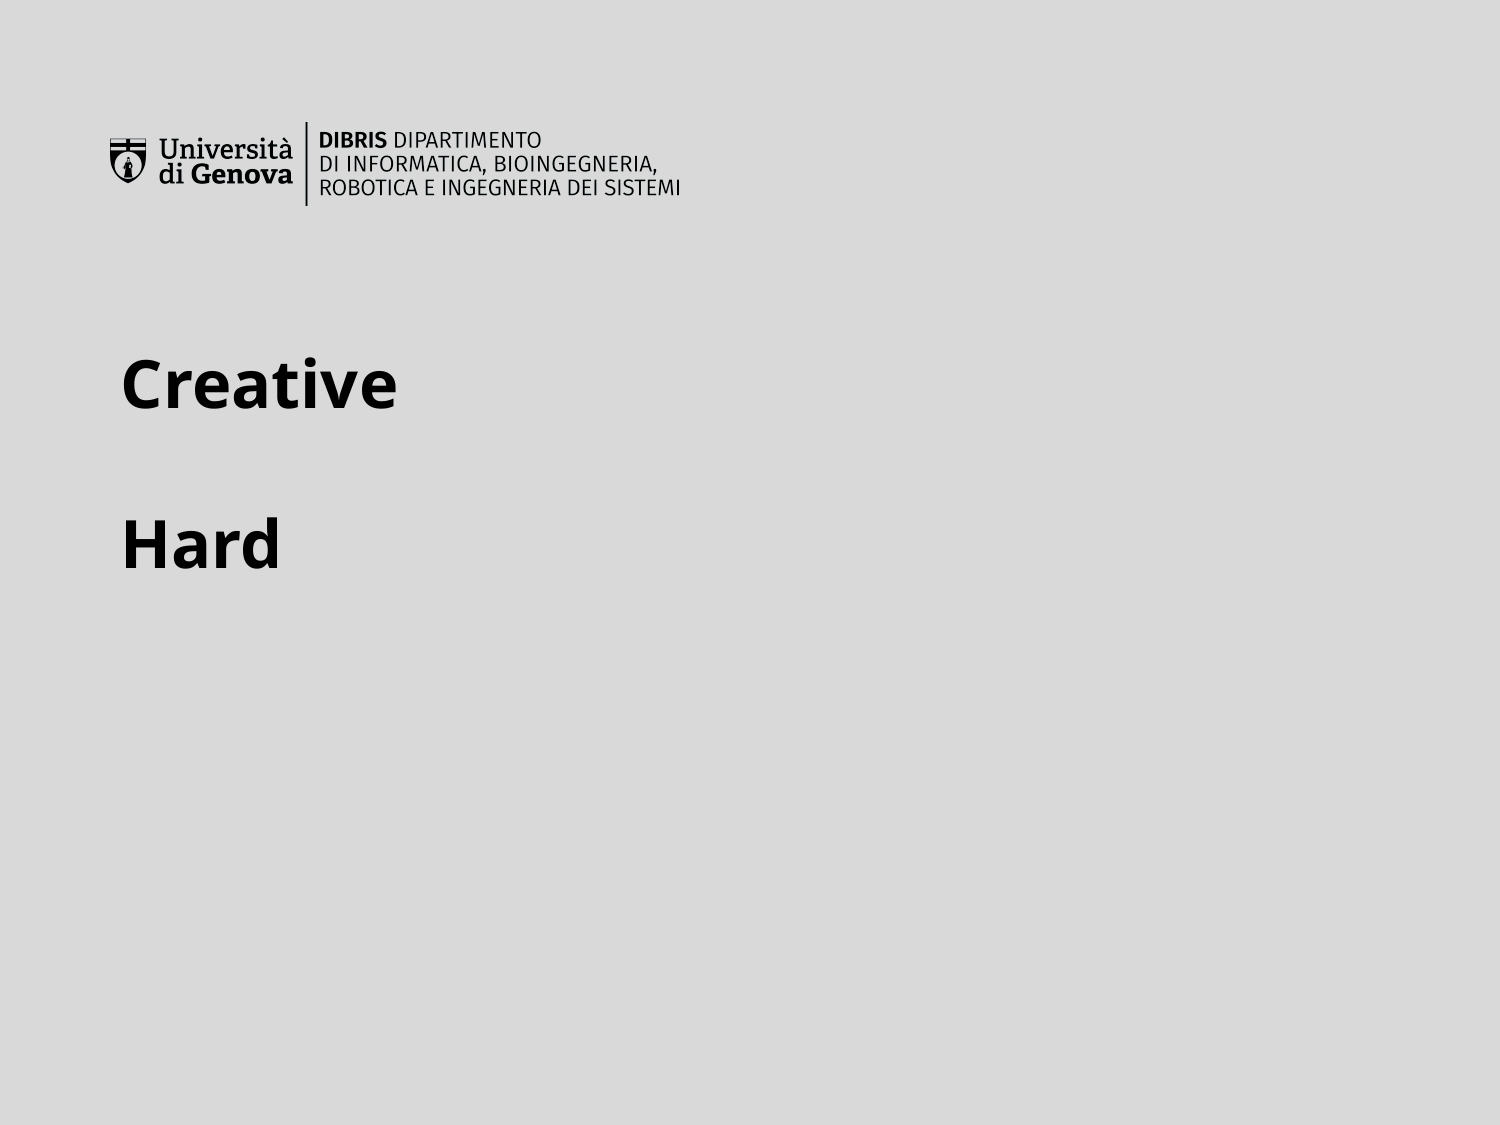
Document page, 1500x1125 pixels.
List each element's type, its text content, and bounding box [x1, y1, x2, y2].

picture [110, 122, 679, 206]
title Creative Hard [105, 262, 1390, 661]
